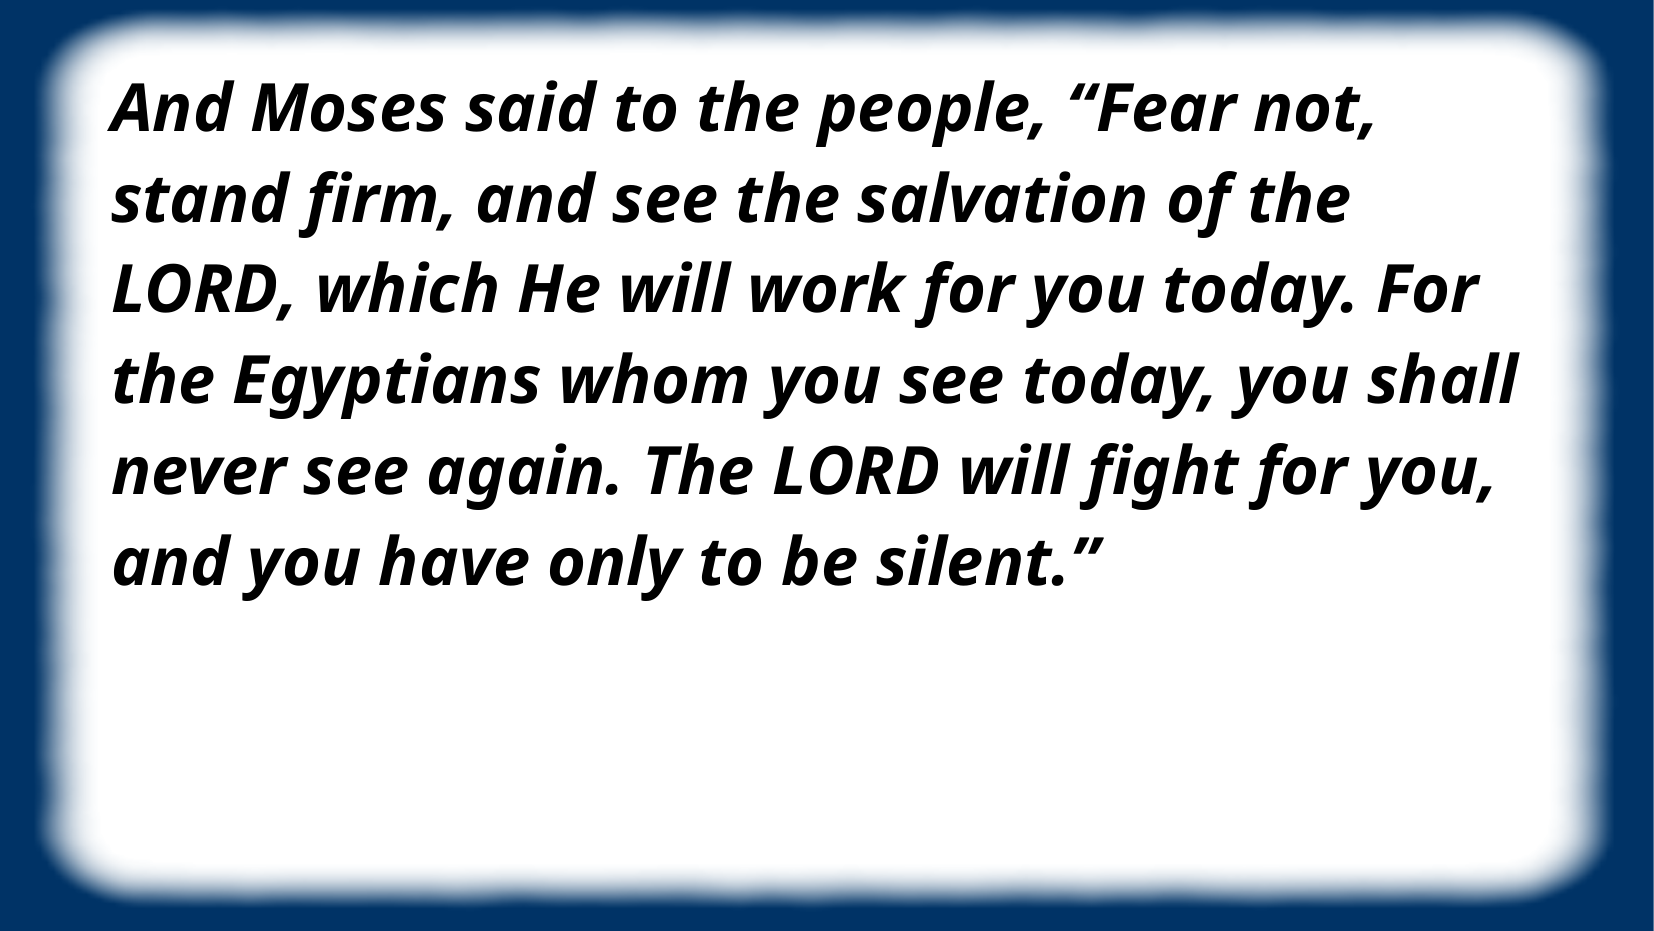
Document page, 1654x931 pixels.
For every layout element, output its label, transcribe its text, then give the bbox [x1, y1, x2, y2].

picture [0, 0, 1654, 931]
text_box And Moses said to the people, “Fear not, stand firm, and see the salvation of the Lord, which He will work for you today. For the Egyptians whom you see today, you shall never see again. The Lord will fight for you, and you have only to be silent.” [96, 52, 1561, 600]
